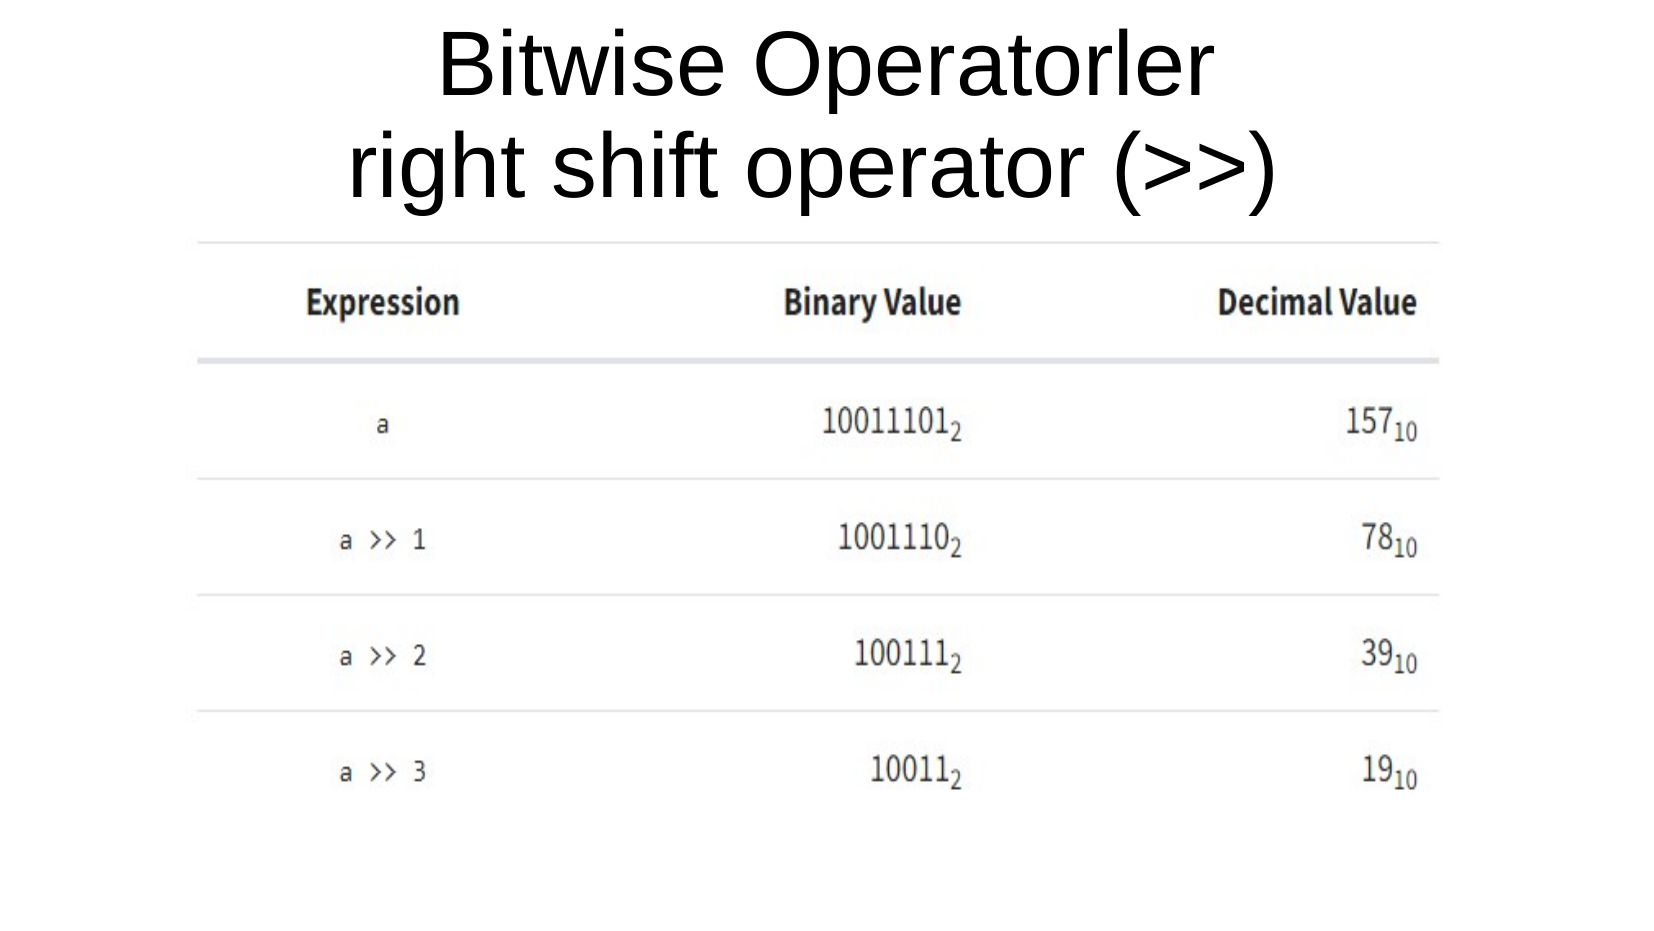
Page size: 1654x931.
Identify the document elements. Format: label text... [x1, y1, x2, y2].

picture [147, 236, 1477, 857]
title Bitwise Operatorler right shift operator (>>) [82, 12, 1571, 218]
